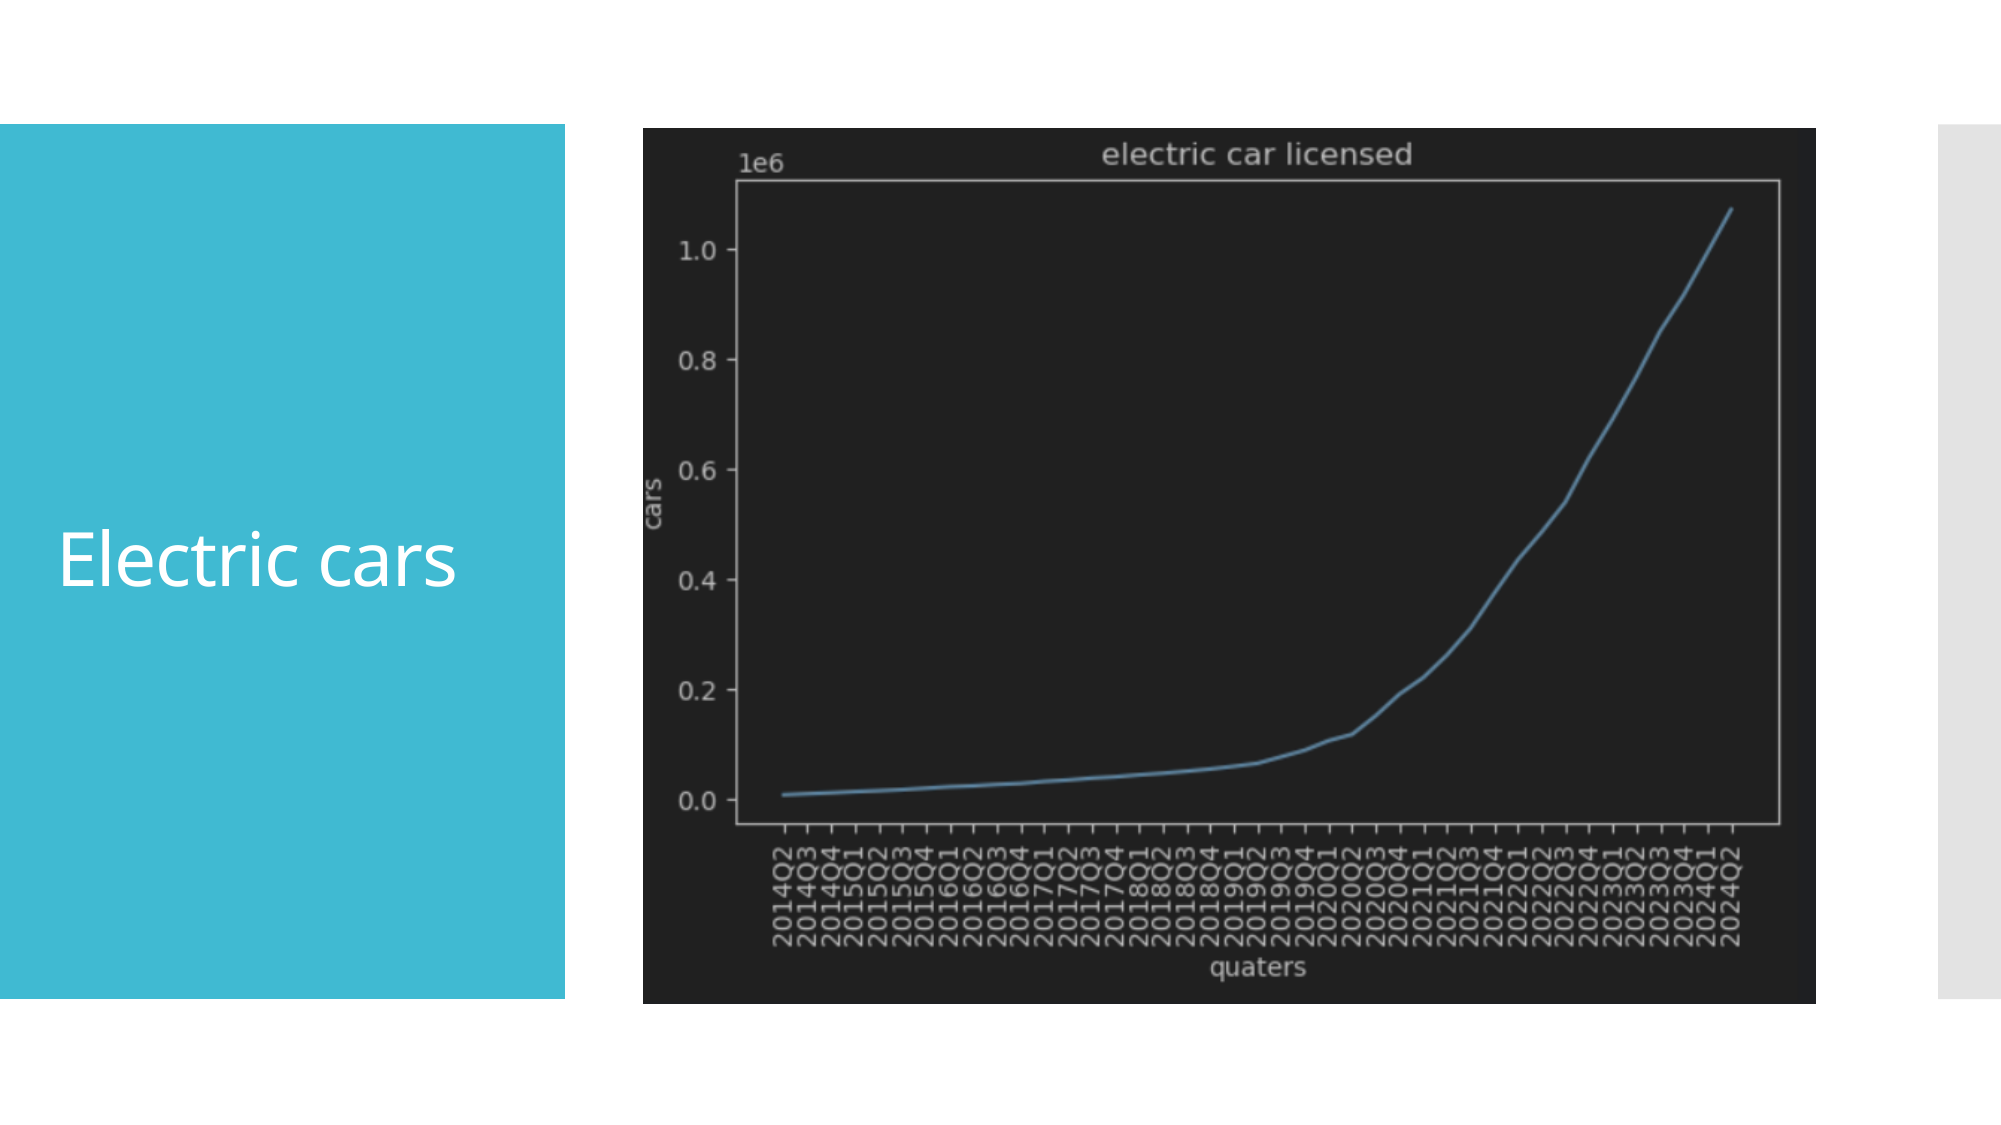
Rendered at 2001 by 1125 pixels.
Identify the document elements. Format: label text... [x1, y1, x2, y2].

title Electric cars [41, 184, 526, 940]
picture [643, 128, 1816, 1004]
